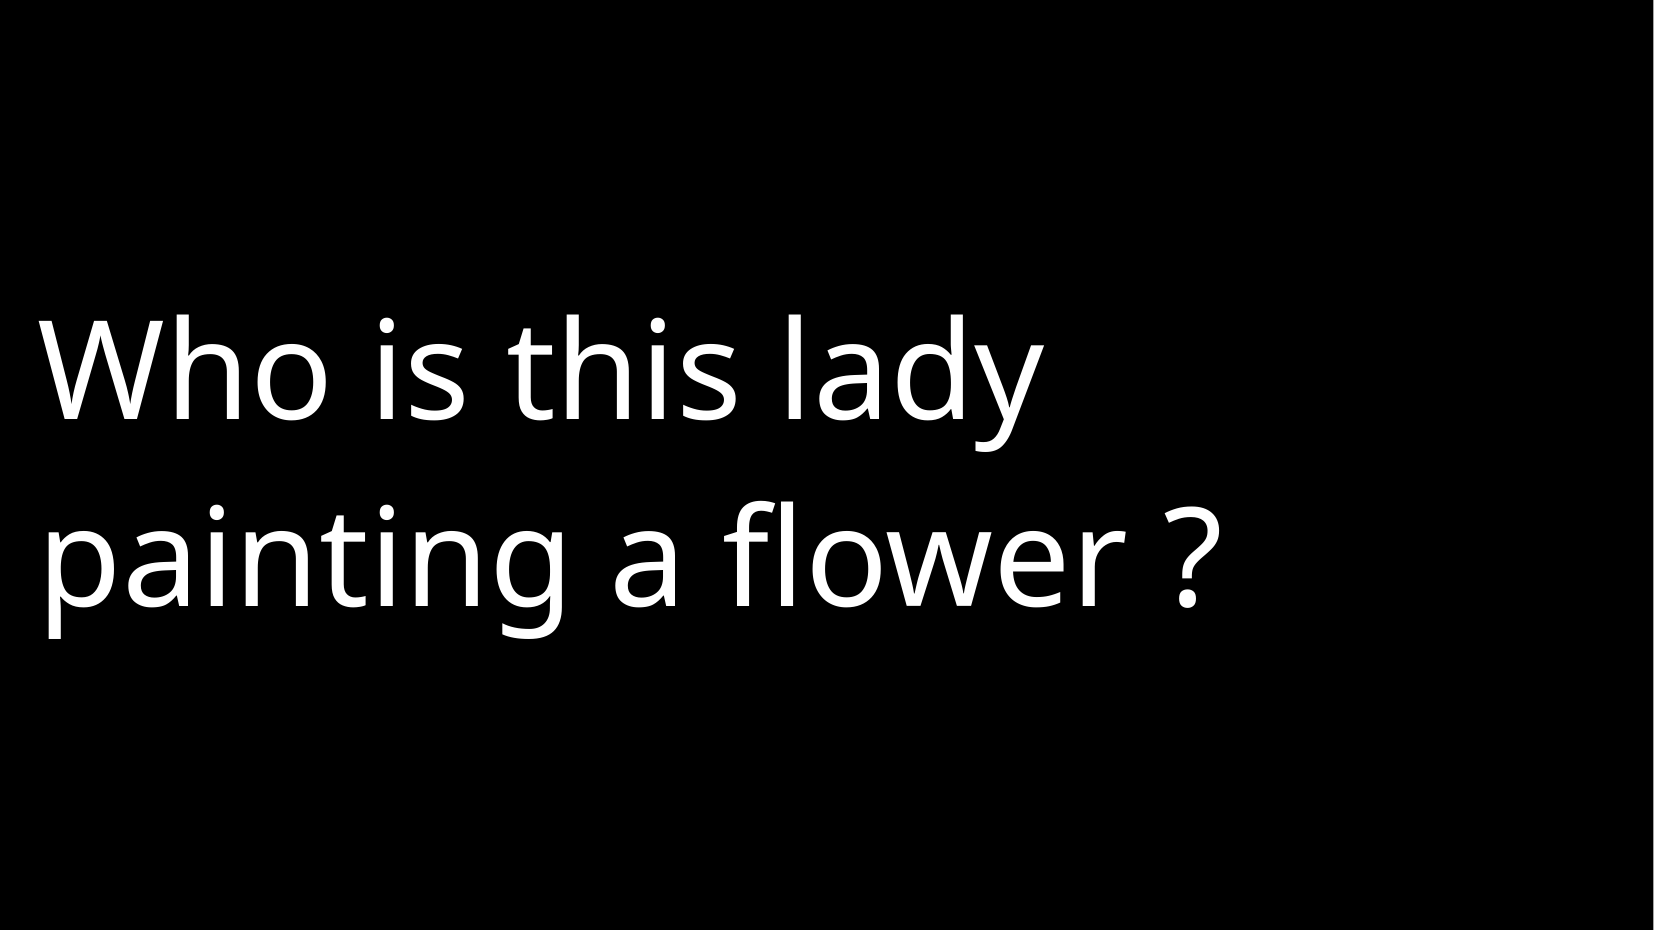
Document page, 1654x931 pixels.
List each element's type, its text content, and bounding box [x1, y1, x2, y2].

title Who is this lady painting a flower ? [37, 19, 1612, 900]
